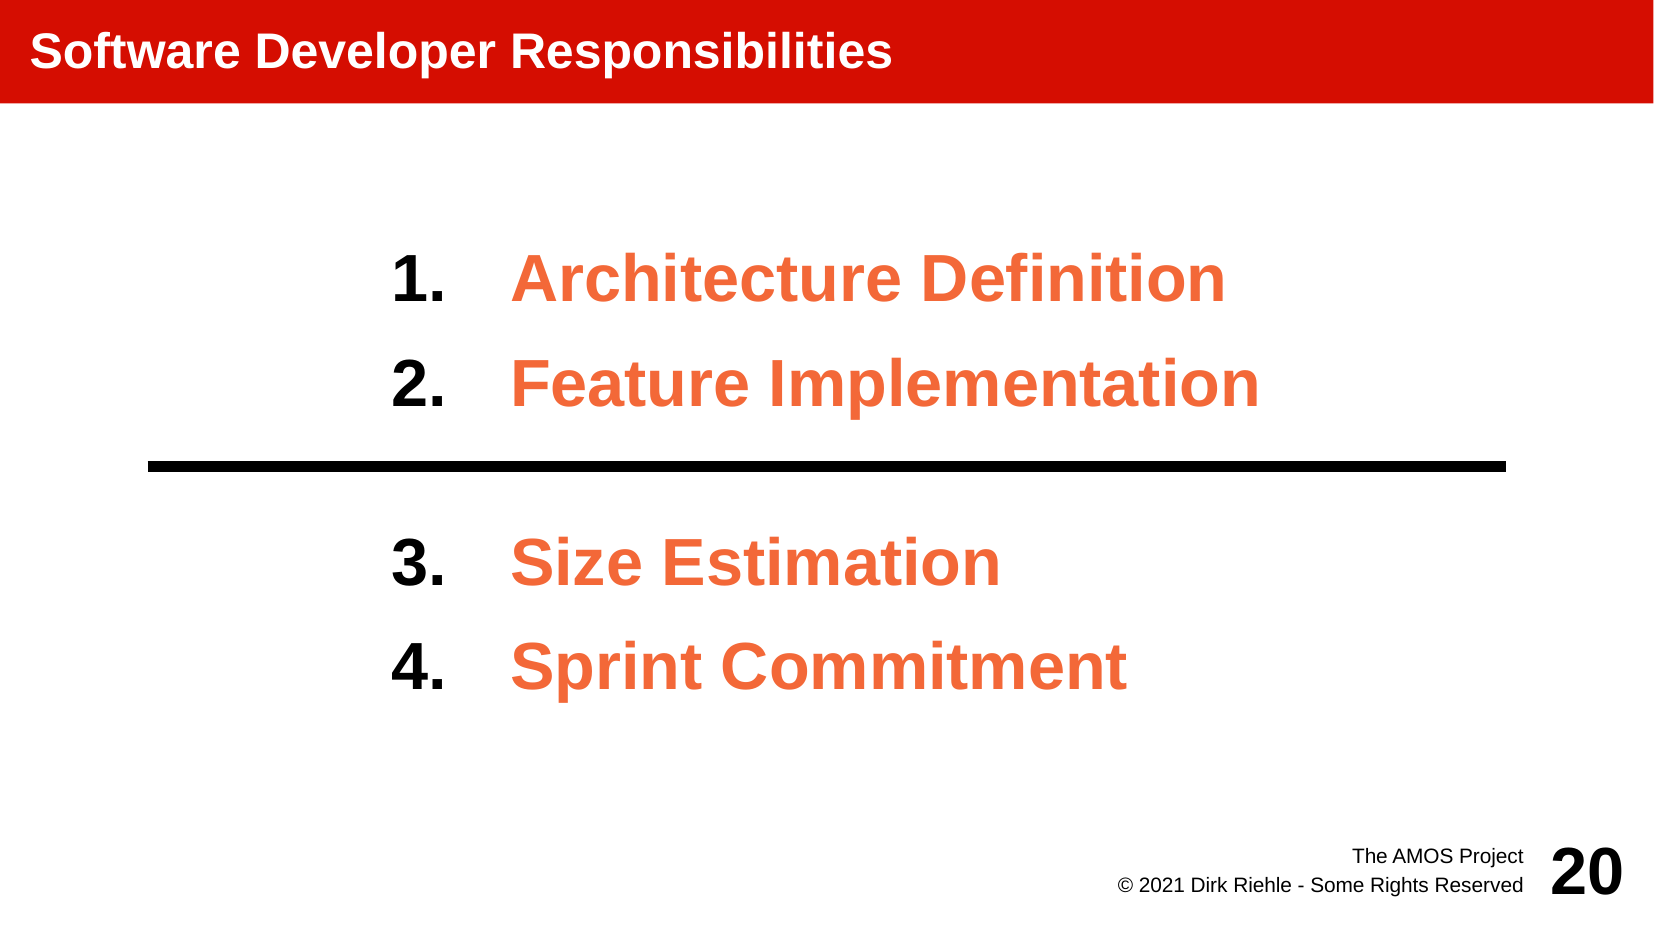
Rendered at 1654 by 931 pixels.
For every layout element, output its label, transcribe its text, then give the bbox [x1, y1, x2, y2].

title Software Developer Responsibilities [0, 0, 1654, 104]
subtitle Architecture Definition Feature Implementation Size Estimation Sprint Commitment [29, 132, 1625, 813]
